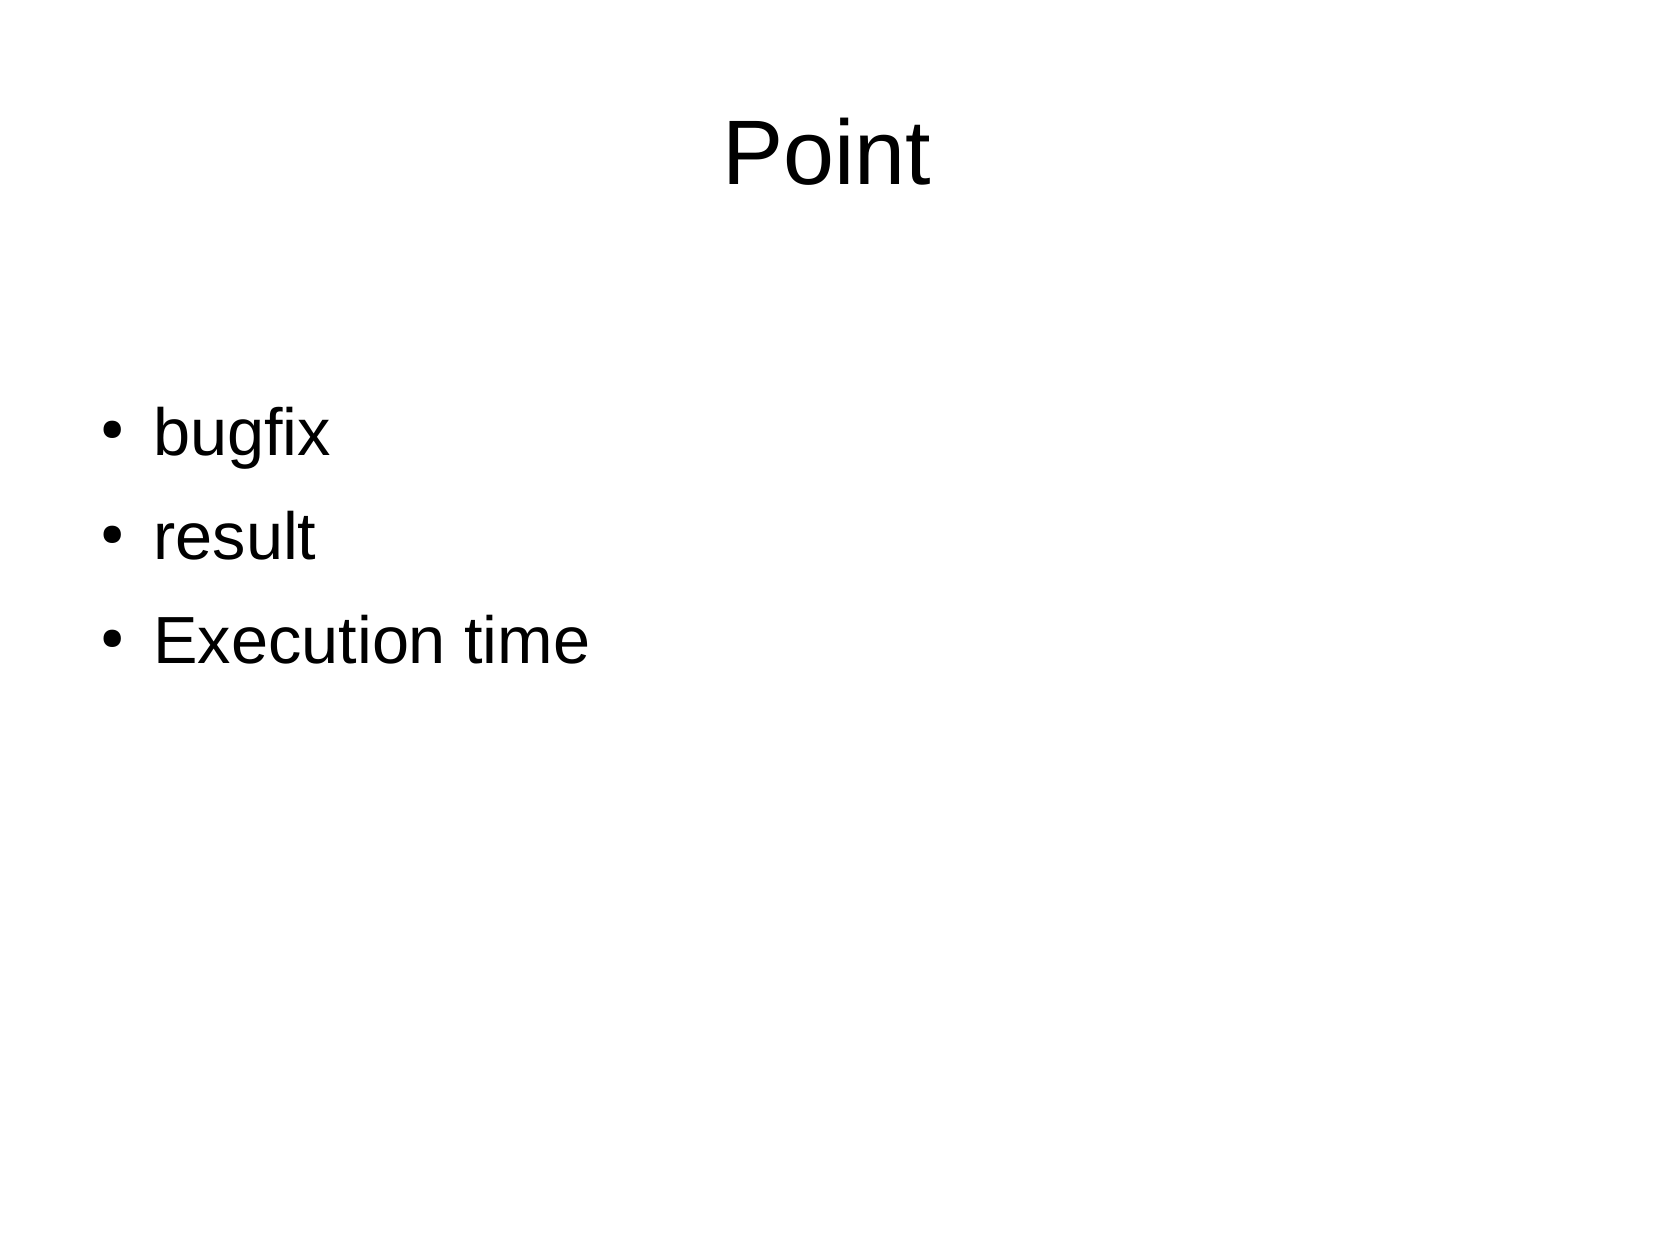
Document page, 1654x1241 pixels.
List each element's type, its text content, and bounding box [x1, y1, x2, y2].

list bugfix result Execution time [82, 290, 1571, 1010]
title Point [82, 49, 1571, 257]
